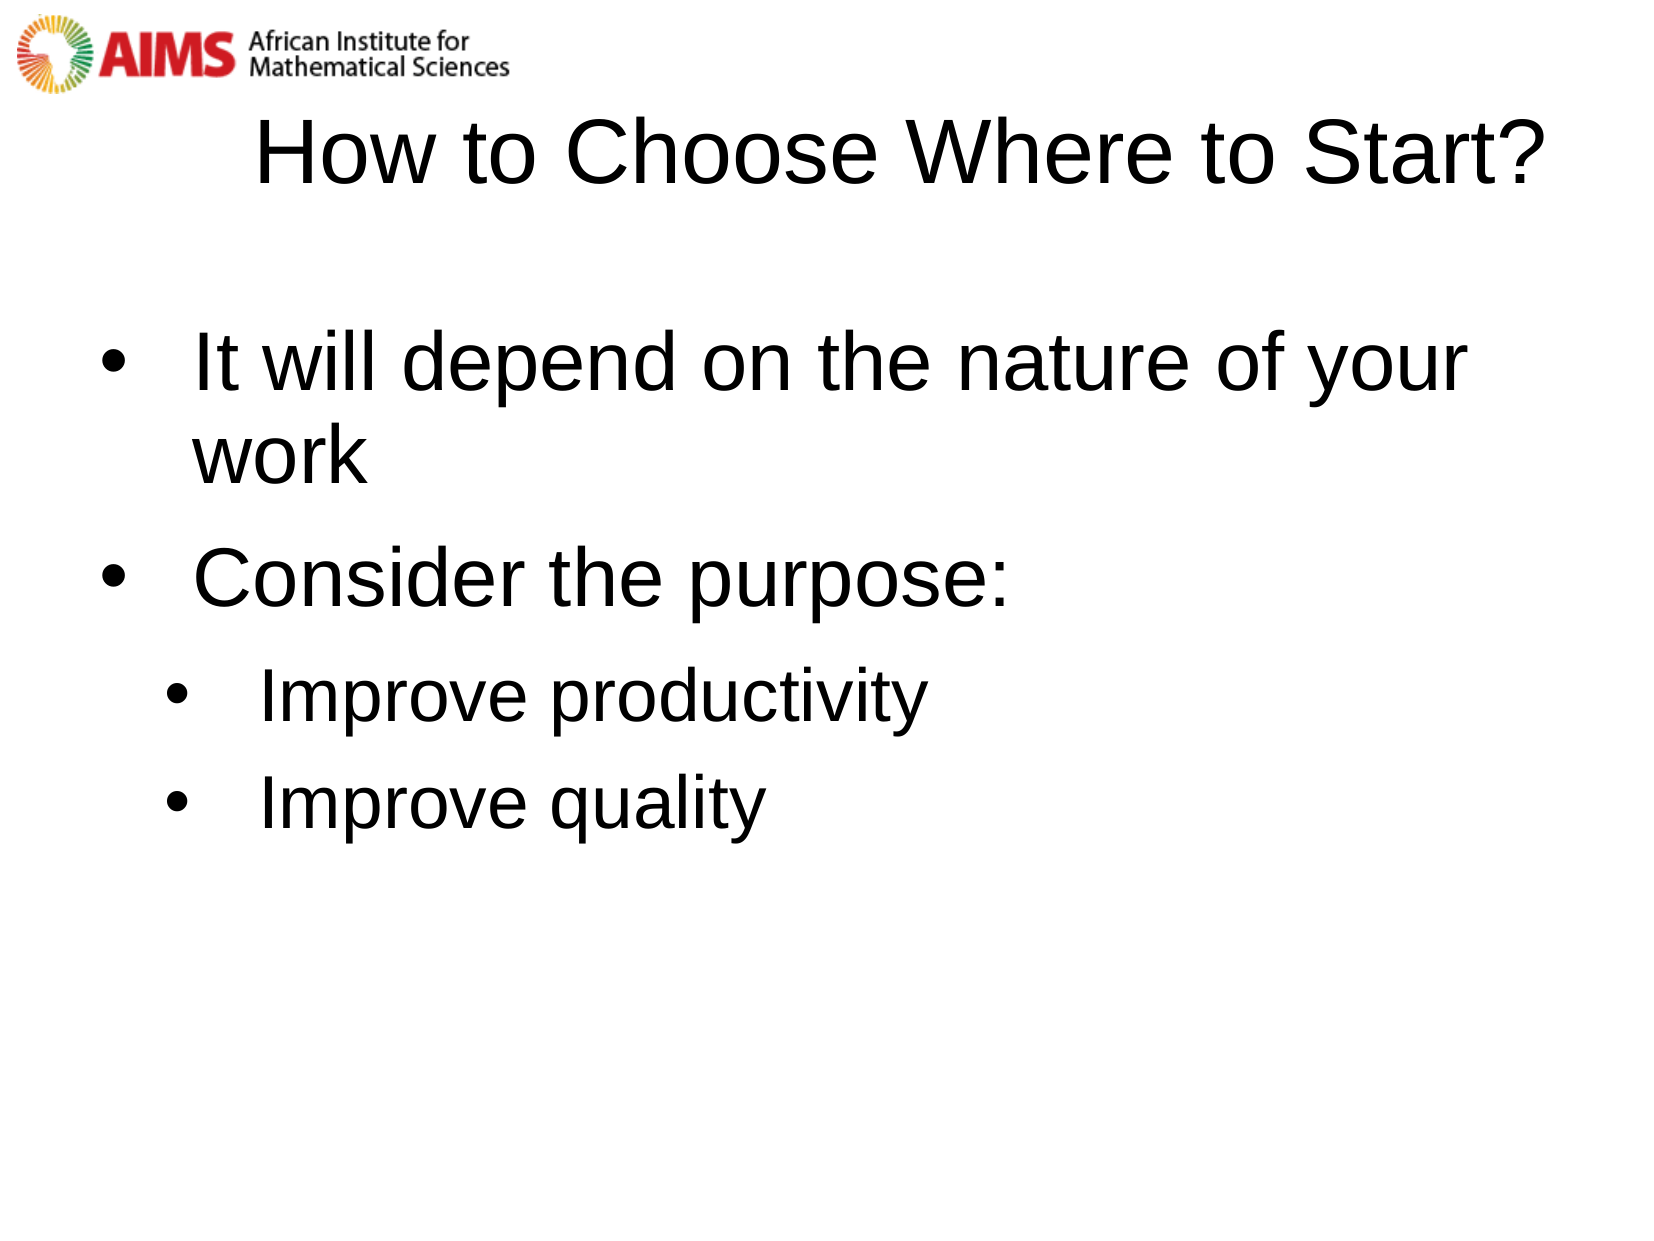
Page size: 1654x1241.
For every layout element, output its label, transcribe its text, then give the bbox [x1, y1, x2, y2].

title How to Choose Where to Start? [231, 49, 1572, 257]
list It will depend on the nature of your work Consider the purpose: Improve productivity Improve quality [82, 308, 1572, 1080]
picture [17, 14, 511, 94]
